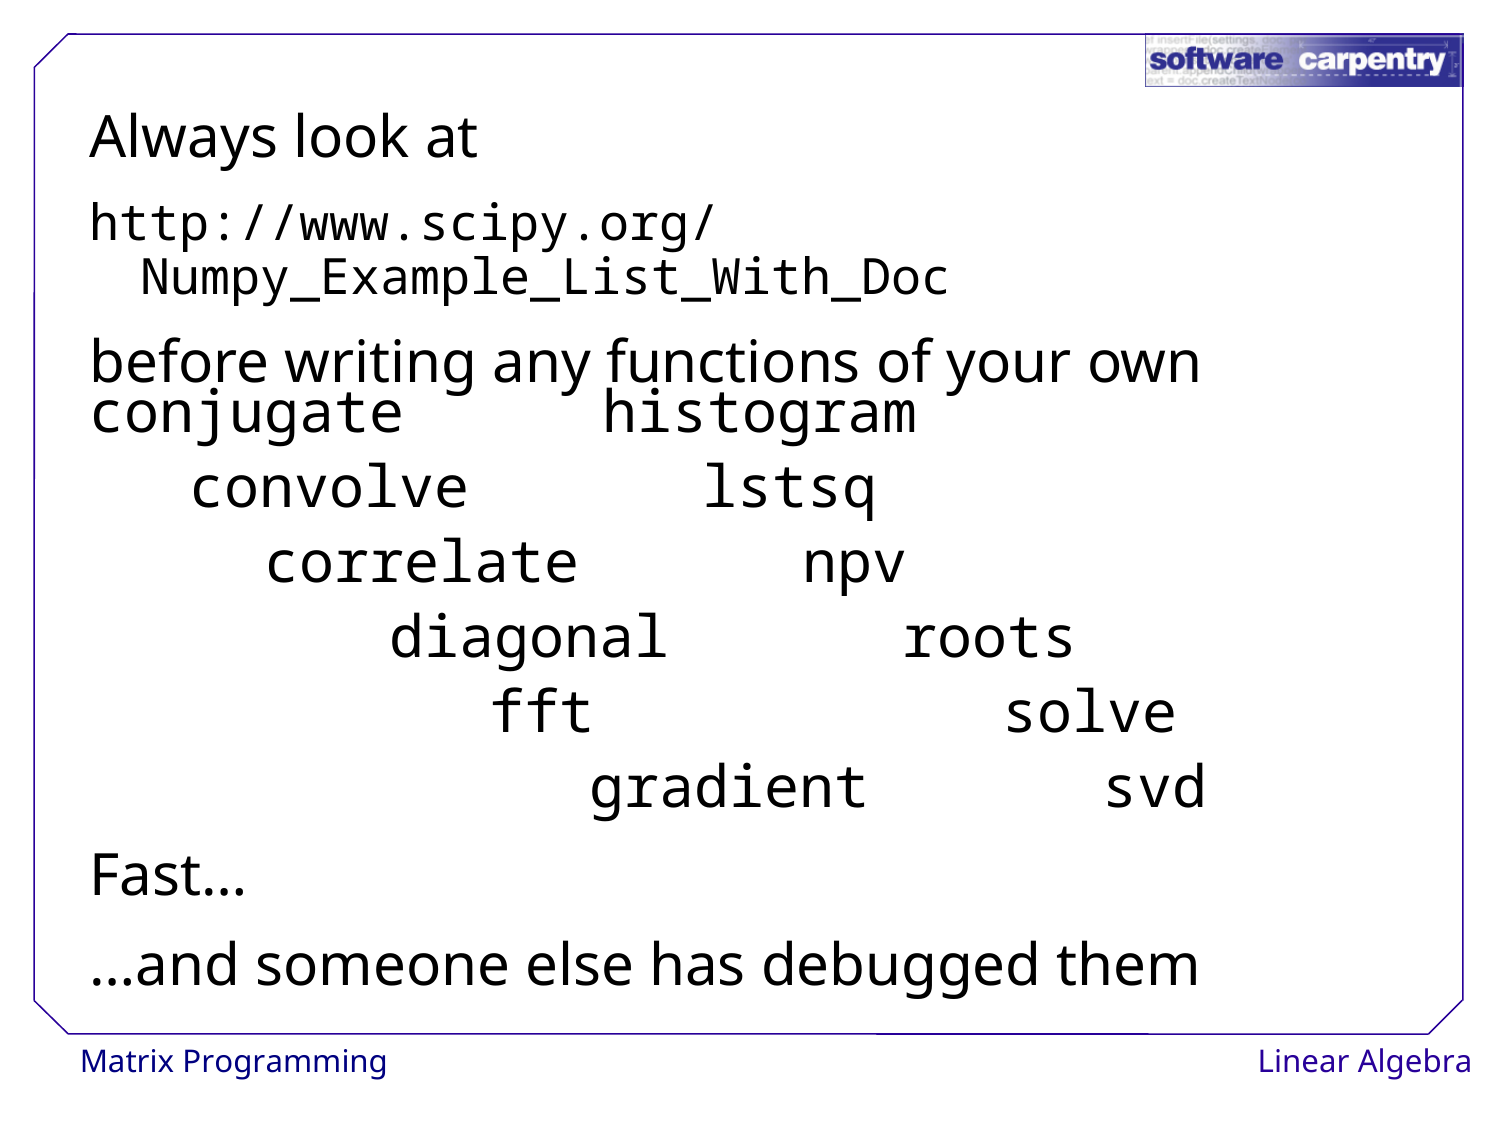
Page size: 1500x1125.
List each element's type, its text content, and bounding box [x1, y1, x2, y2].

text_box gradient [574, 750, 888, 837]
text_box lstsq [687, 450, 1463, 538]
text_box histogram [587, 375, 950, 463]
list Always look at http://www.scipy.org/Numpy_Example_List_With_Doc before writing any functions of your own [75, 99, 1363, 363]
text_box correlate [249, 525, 613, 613]
text_box fft [474, 675, 788, 763]
text_box svd [1087, 750, 1401, 837]
text_box roots [887, 600, 1201, 688]
text_box Fast… …and someone else has debugged them [75, 837, 1426, 1013]
text_box convolve [174, 450, 488, 538]
picture [1145, 33, 1464, 87]
text_box solve [987, 675, 1300, 763]
text_box diagonal [375, 600, 688, 688]
text_box npv [787, 525, 1101, 613]
text_box conjugate [74, 375, 425, 463]
